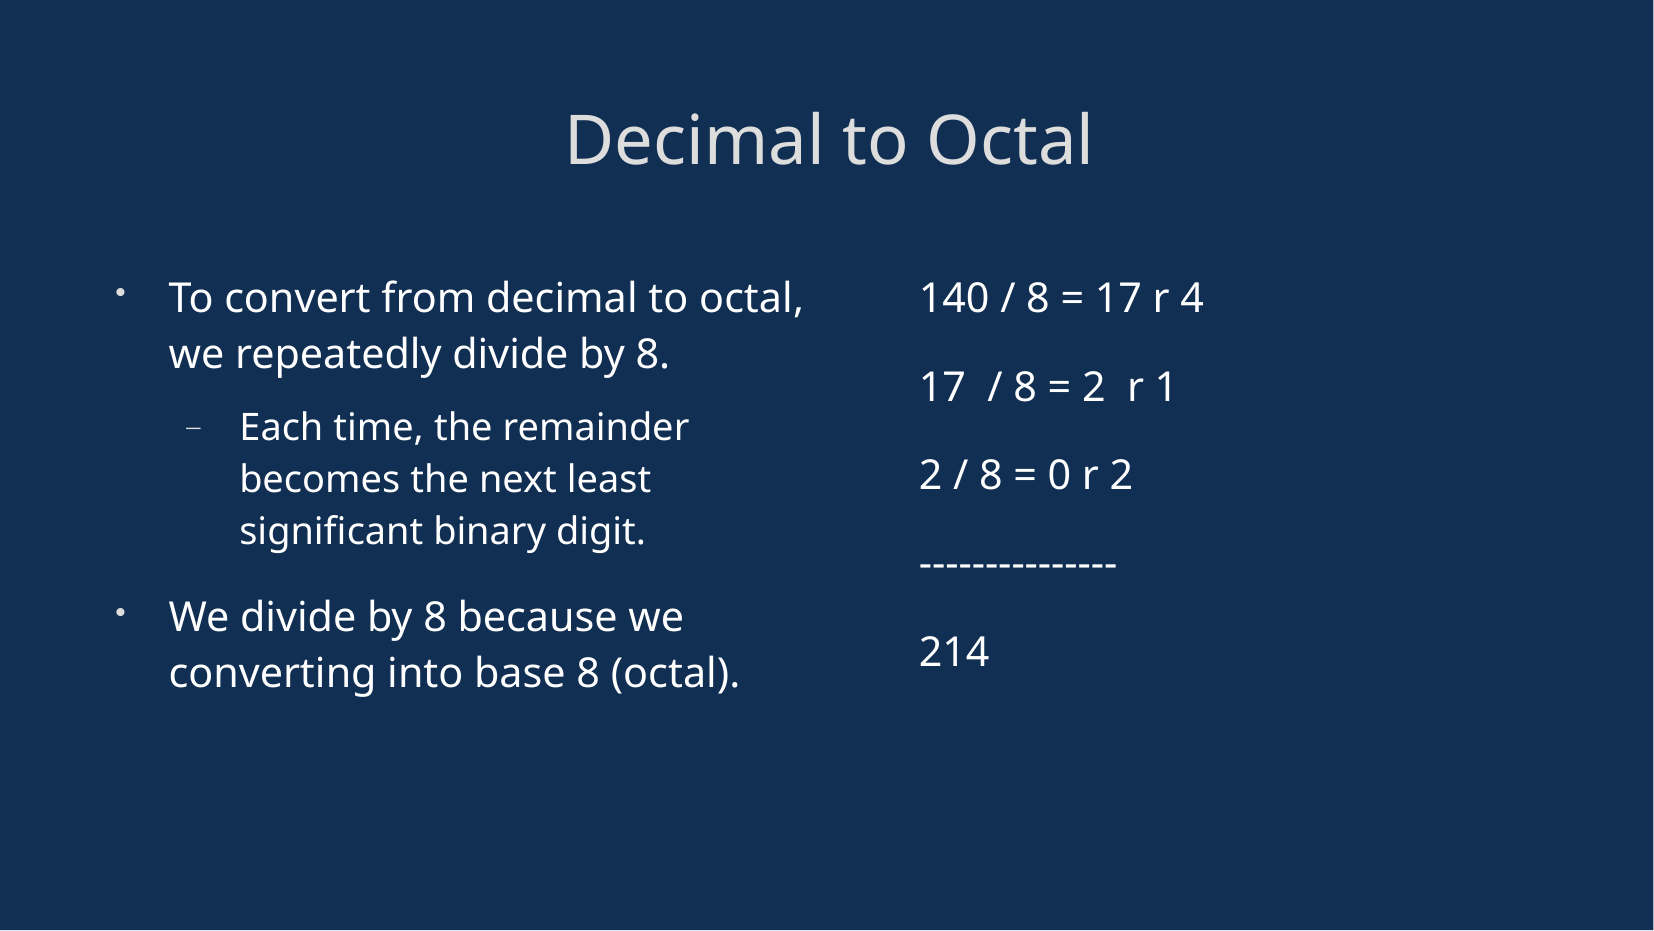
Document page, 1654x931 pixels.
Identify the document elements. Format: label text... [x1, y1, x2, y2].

list To convert from decimal to octal, we repeatedly divide by 8. Each time, the remainder becomes the next least significant binary digit. We divide by 8 because we converting into base 8 (octal). [97, 268, 813, 806]
title Decimal to Octal [97, 56, 1563, 220]
list 140 / 8 = 17 r 4 17 / 8 = 2 r 1 2 / 8 = 0 r 2 --------------- 214 [848, 268, 1563, 806]
